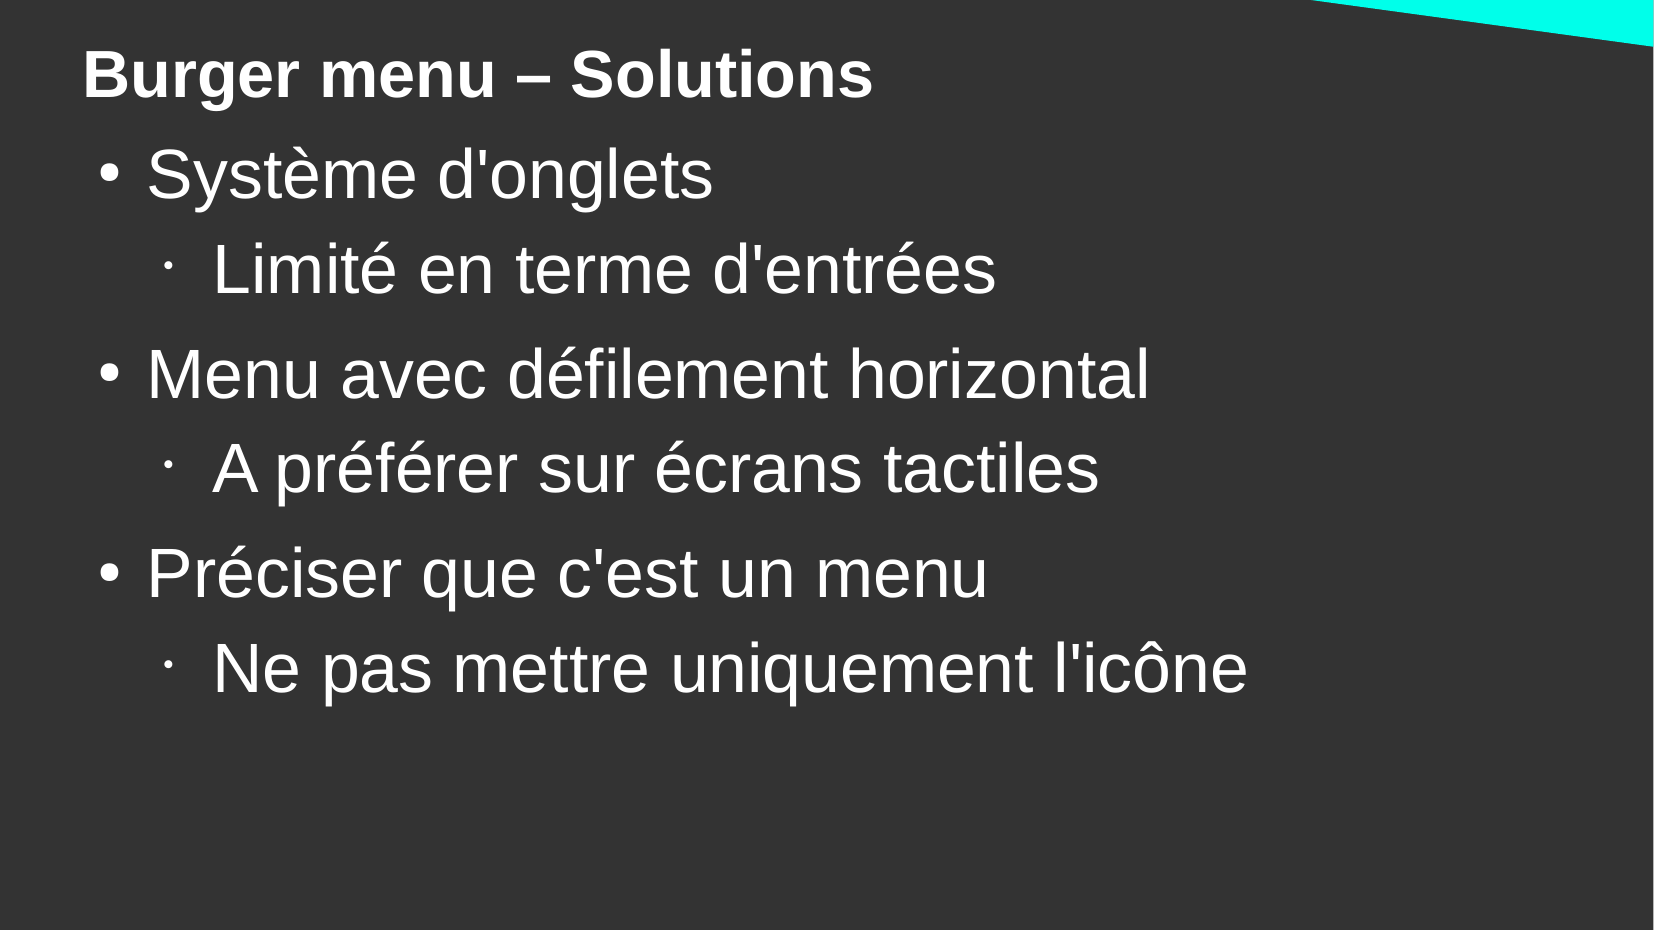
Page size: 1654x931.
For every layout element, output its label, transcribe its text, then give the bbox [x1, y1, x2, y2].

text_box [1311, 0, 1654, 47]
list Système d'onglets Limité en terme d'entrées Menu avec défilement horizontal A préférer sur écrans tactiles Préciser que c'est un menu Ne pas mettre uniquement l'icône [80, 135, 1620, 709]
title Burger menu – Solutions [82, 37, 1571, 114]
